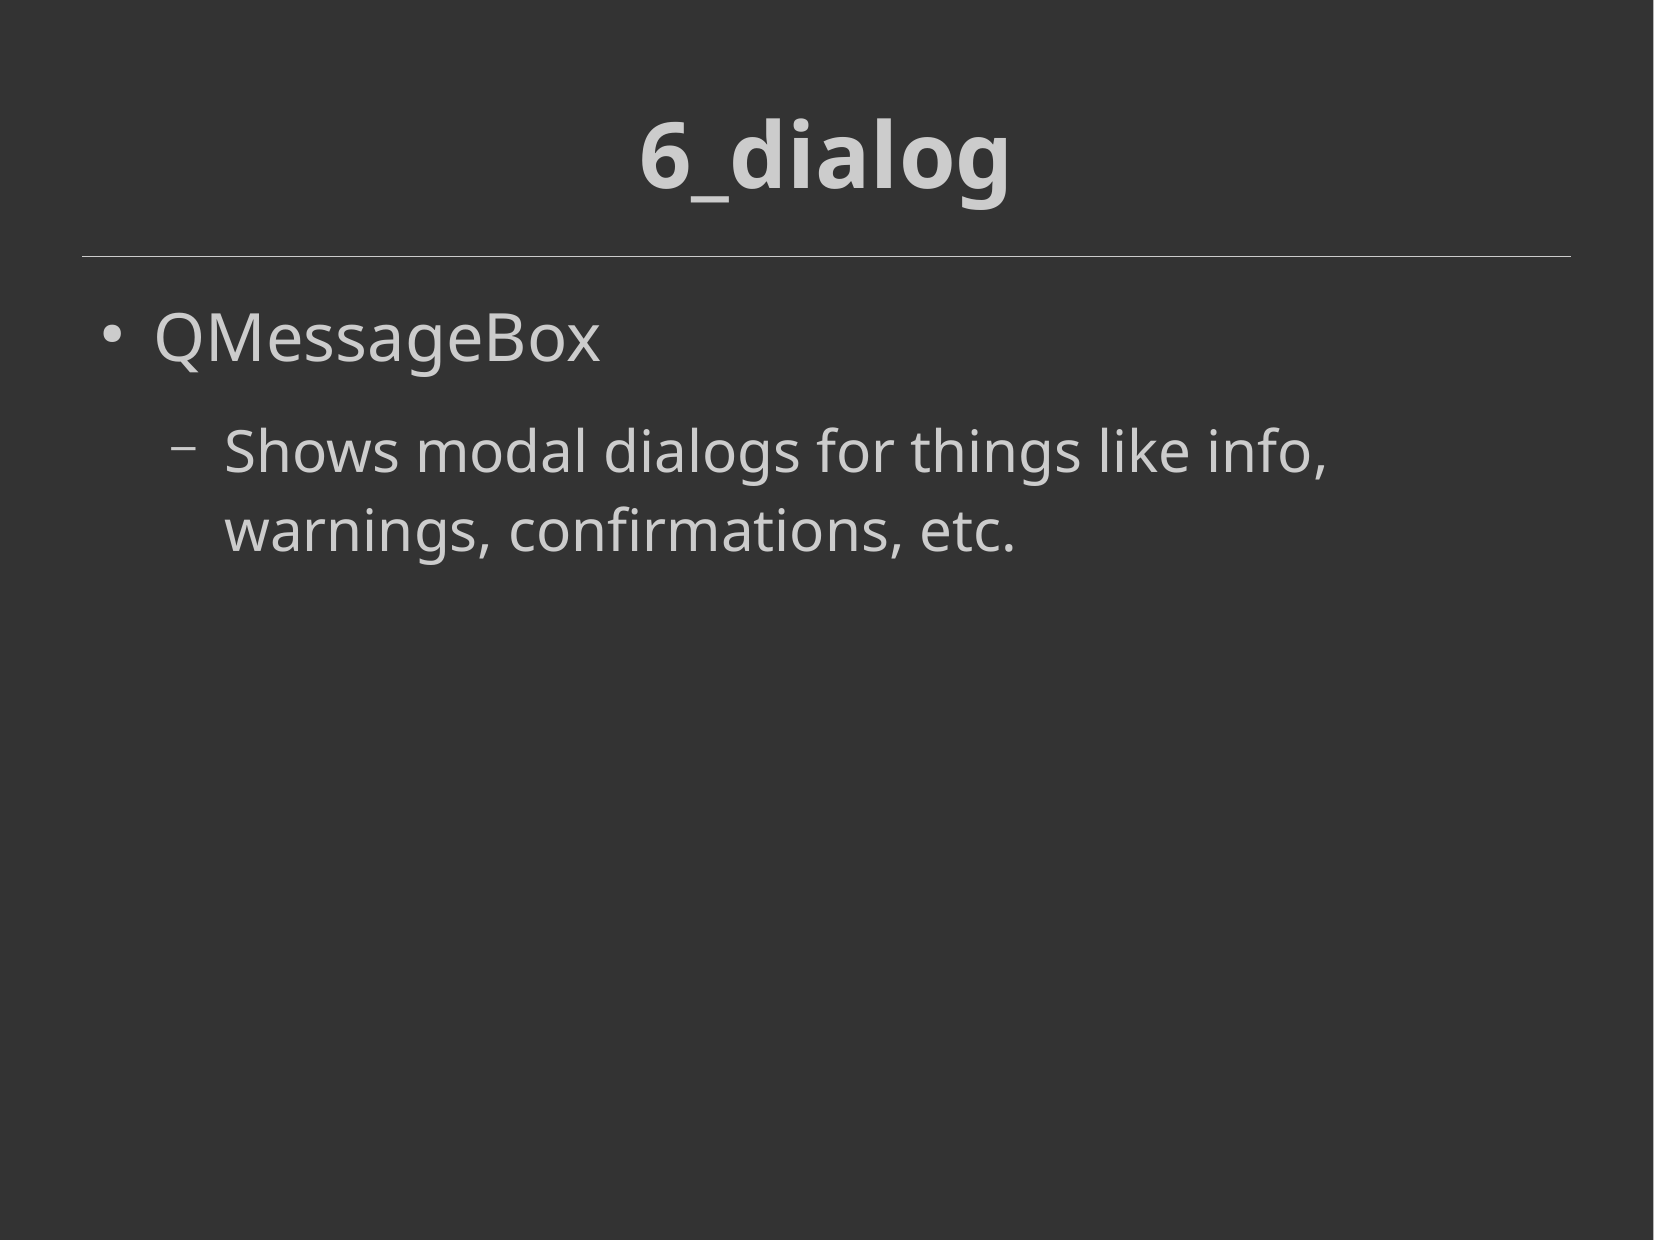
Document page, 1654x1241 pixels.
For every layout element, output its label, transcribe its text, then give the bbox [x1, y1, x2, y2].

title 6_dialog [82, 49, 1571, 257]
list QMessageBox Shows modal dialogs for things like info, warnings, confirmations, etc. [82, 290, 1571, 1010]
